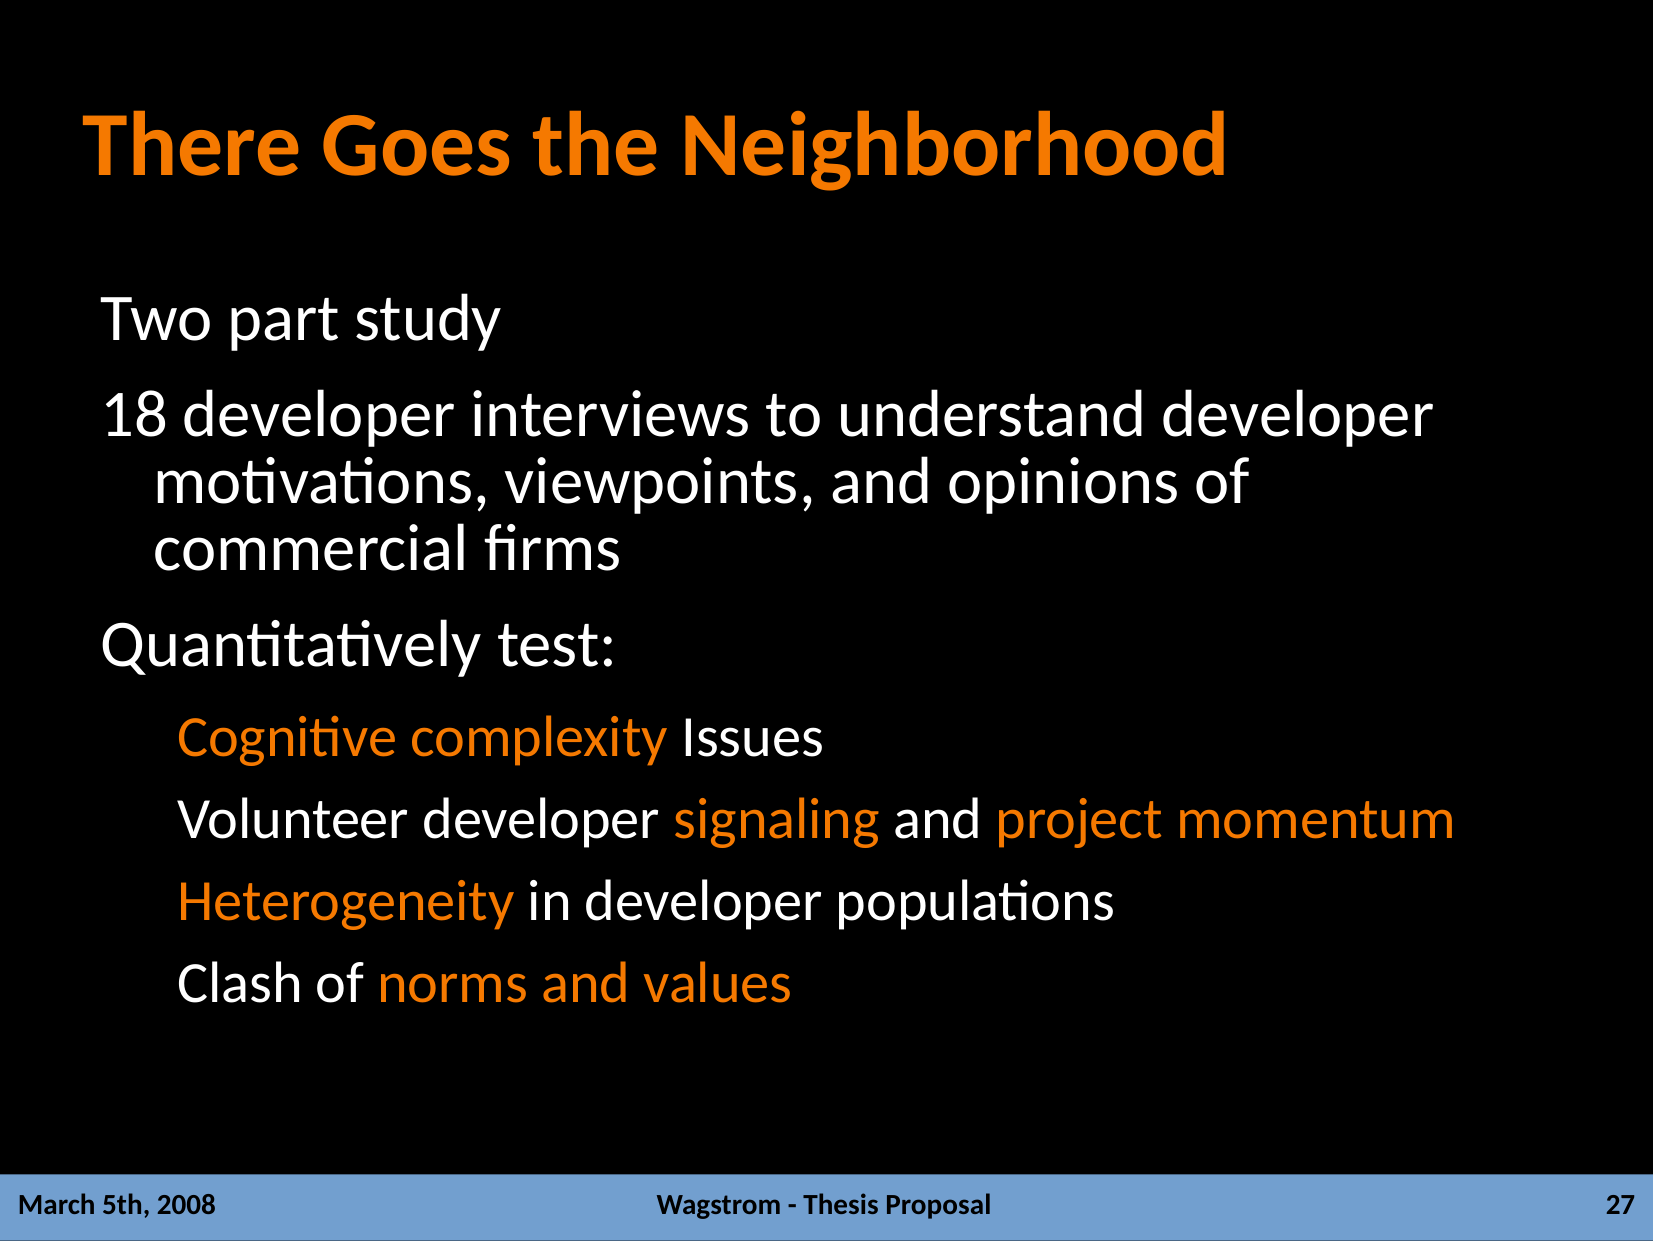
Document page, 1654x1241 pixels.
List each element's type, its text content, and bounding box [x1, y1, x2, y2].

list Two part study 18 developer interviews to understand developer motivations, viewpoints, and opinions of commercial firms Quantitatively test: Cognitive complexity Issues Volunteer developer signaling and project momentum Heterogeneity in developer populations Clash of norms and values [82, 290, 1571, 1143]
title There Goes the Neighborhood [82, 56, 1571, 250]
